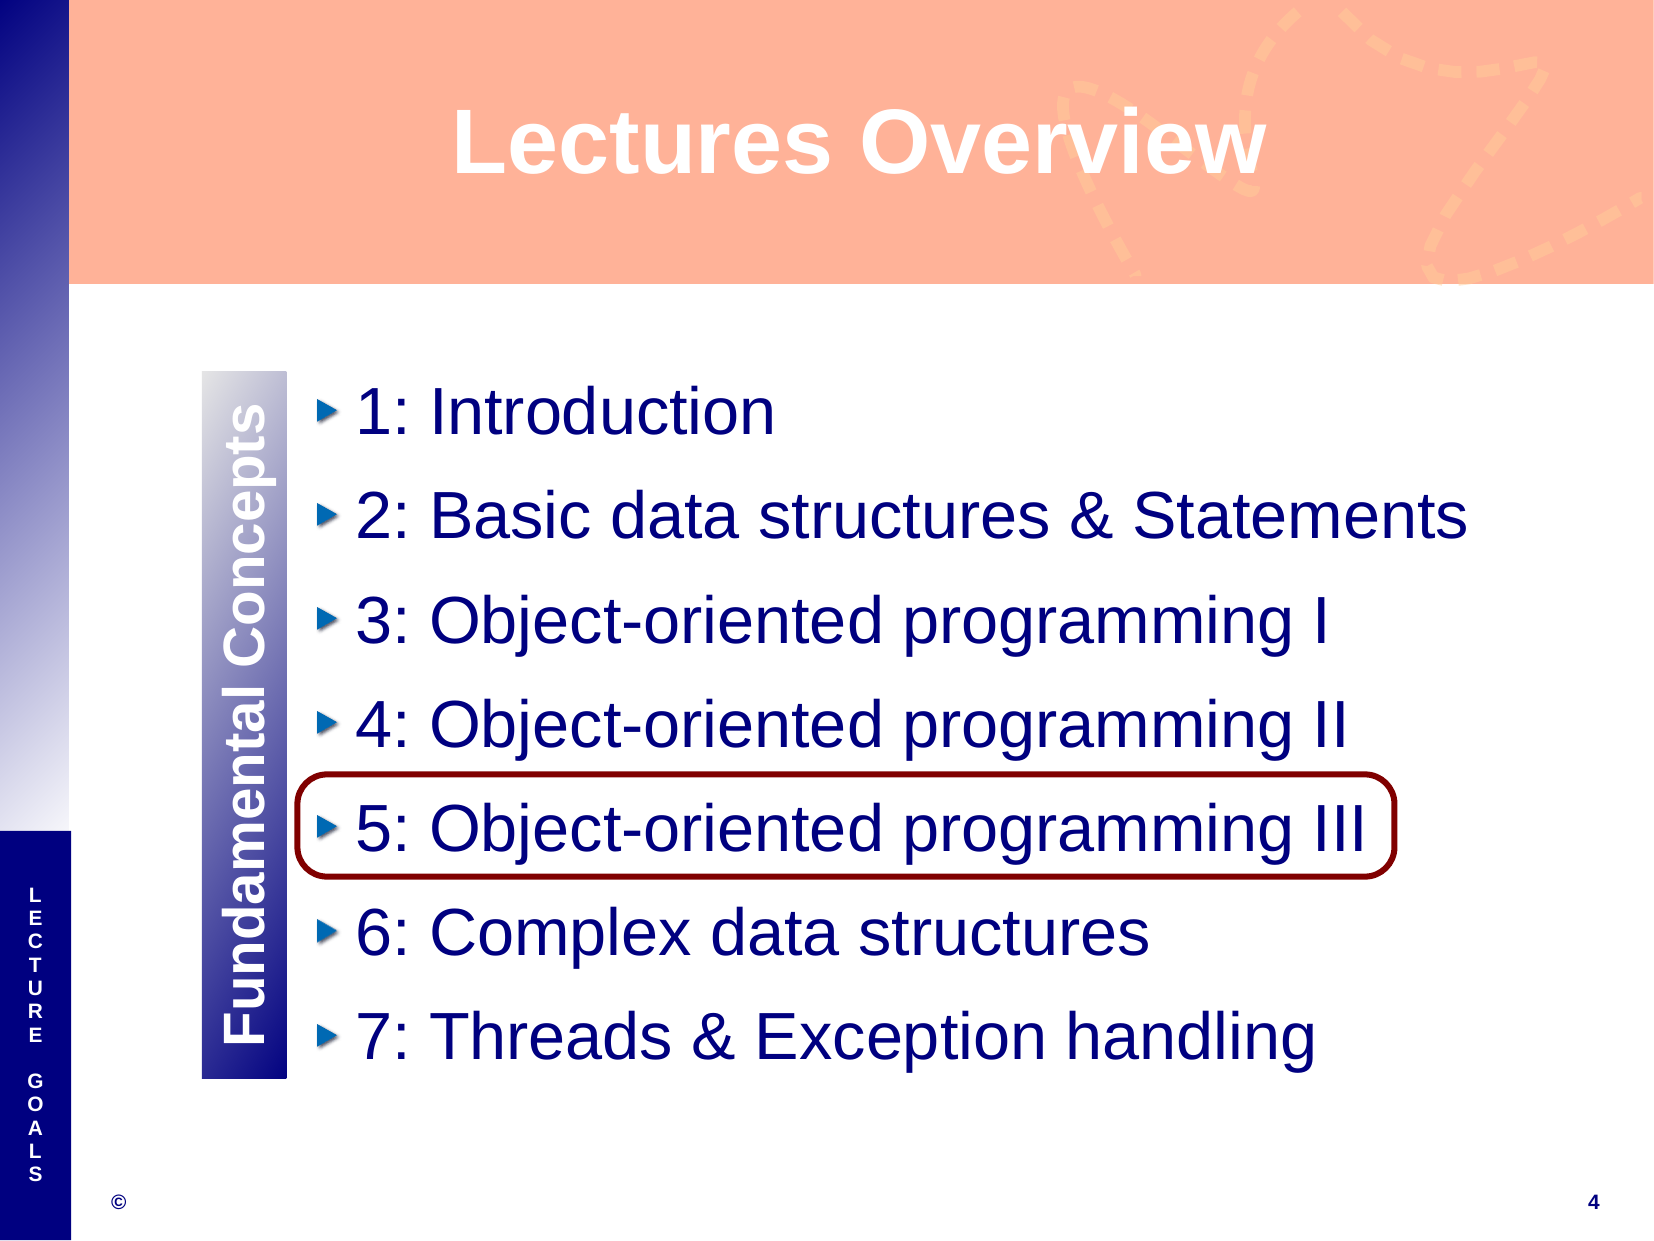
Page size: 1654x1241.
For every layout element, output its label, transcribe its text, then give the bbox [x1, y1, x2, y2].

title Lectures Overview [103, 37, 1617, 246]
text_box L E C T U R E G O A L S [0, 829, 71, 1241]
text_box Fundamental Concepts [201, 371, 287, 1079]
list 1: Introduction 2: Basic data structures & Statements 3: Object-oriented programming I 4: Object-oriented programming II 5: Object-oriented programming III 6: Complex data structures 7: Threads & Exception handling [284, 374, 1496, 1173]
